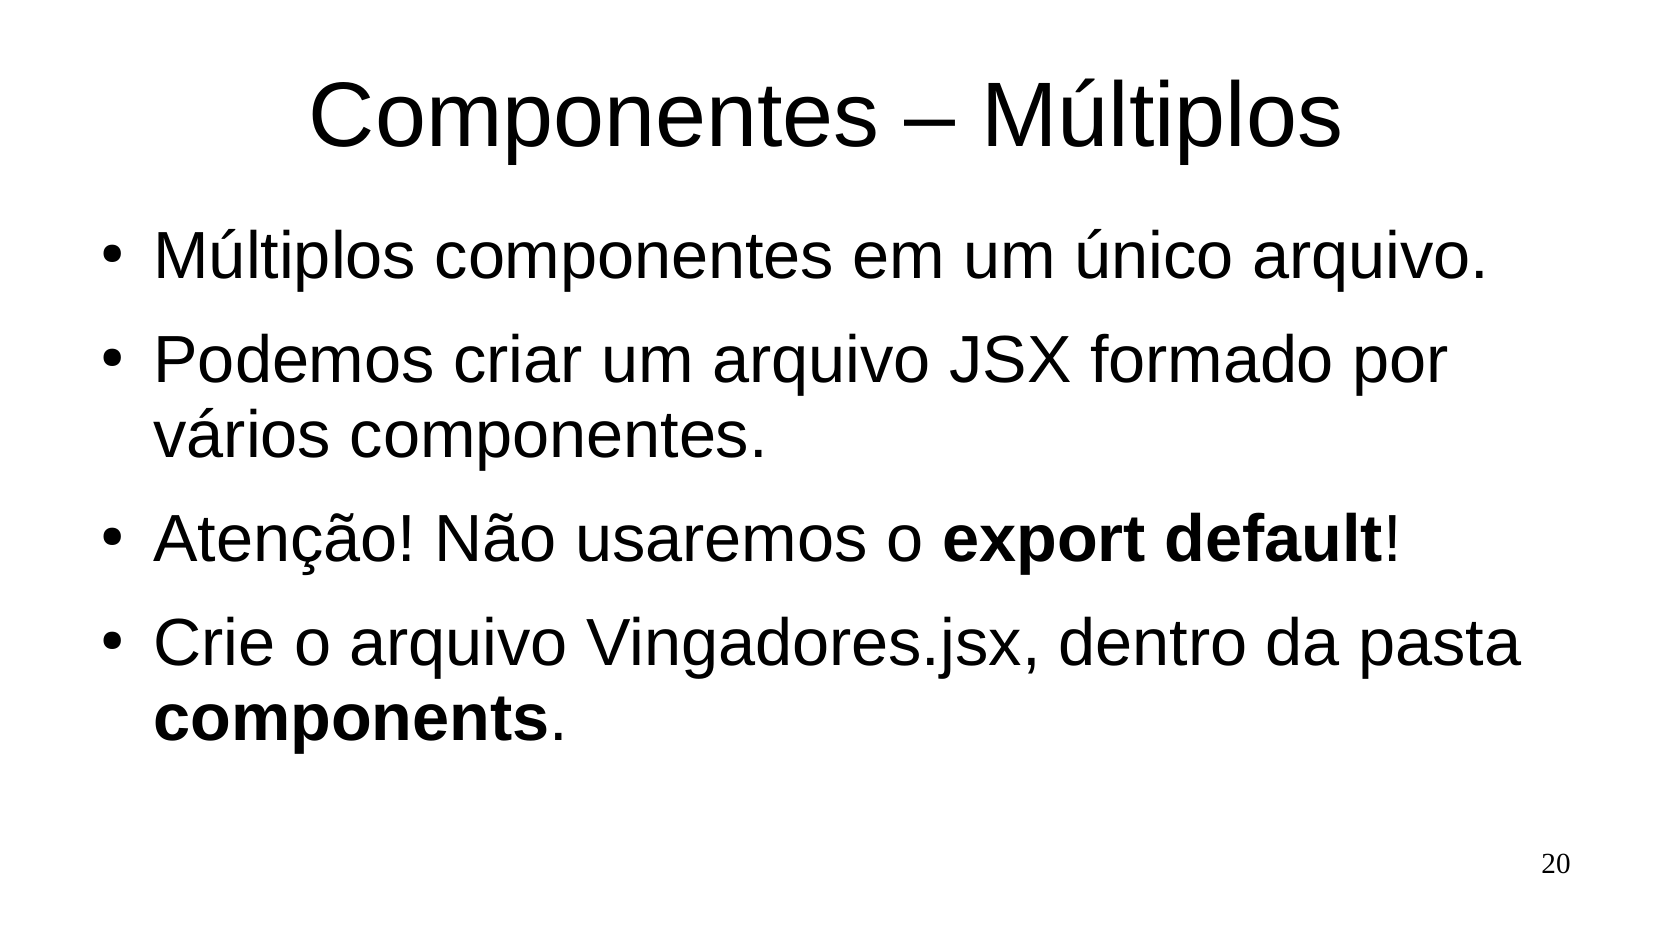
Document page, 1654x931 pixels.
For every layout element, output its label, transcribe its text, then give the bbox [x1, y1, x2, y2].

title Componentes – Múltiplos [82, 37, 1571, 193]
list Múltiplos componentes em um único arquivo. Podemos criar um arquivo JSX formado por vários componentes. Atenção! Não usaremos o export default! Crie o arquivo Vingadores.jsx, dentro da pasta components. [82, 217, 1571, 758]
